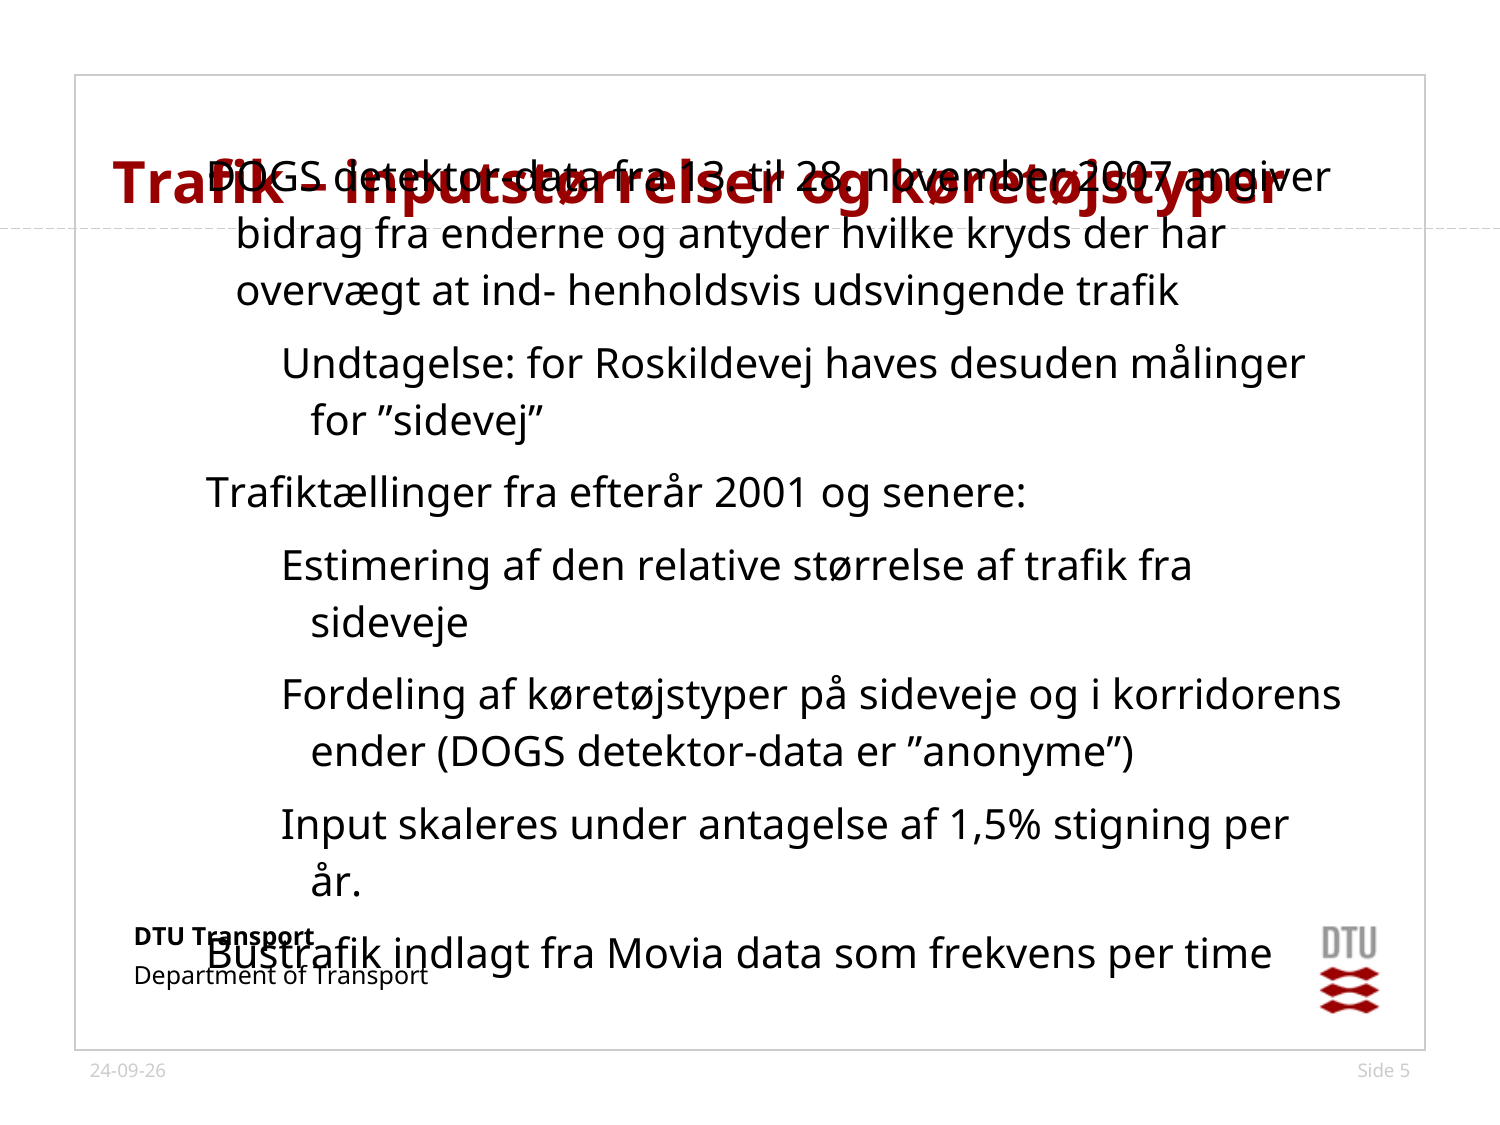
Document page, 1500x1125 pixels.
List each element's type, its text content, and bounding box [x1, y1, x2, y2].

title Trafik – inputstørrelser og køretøjstyper [112, 132, 1401, 231]
subtitle DOGS detektor-data fra 13. til 28. november 2007 angiver bidrag fra enderne og antyder hvilke kryds der har overvægt at ind- henholdsvis udsvingende trafik Undtagelse: for Roskildevej haves desuden målinger for ”sidevej” Trafiktællinger fra efterår 2001 og senere: Estimering af den relative størrelse af trafik fra sideveje Fordeling af køretøjstyper på sideveje og i korridorens ender (DOGS detektor-data er ”anonyme”) Input skaleres under antagelse af 1,5% stigning per år. Bustrafik indlagt fra Movia data som frekvens per time [205, 242, 1353, 886]
picture [1297, 892, 1418, 1034]
